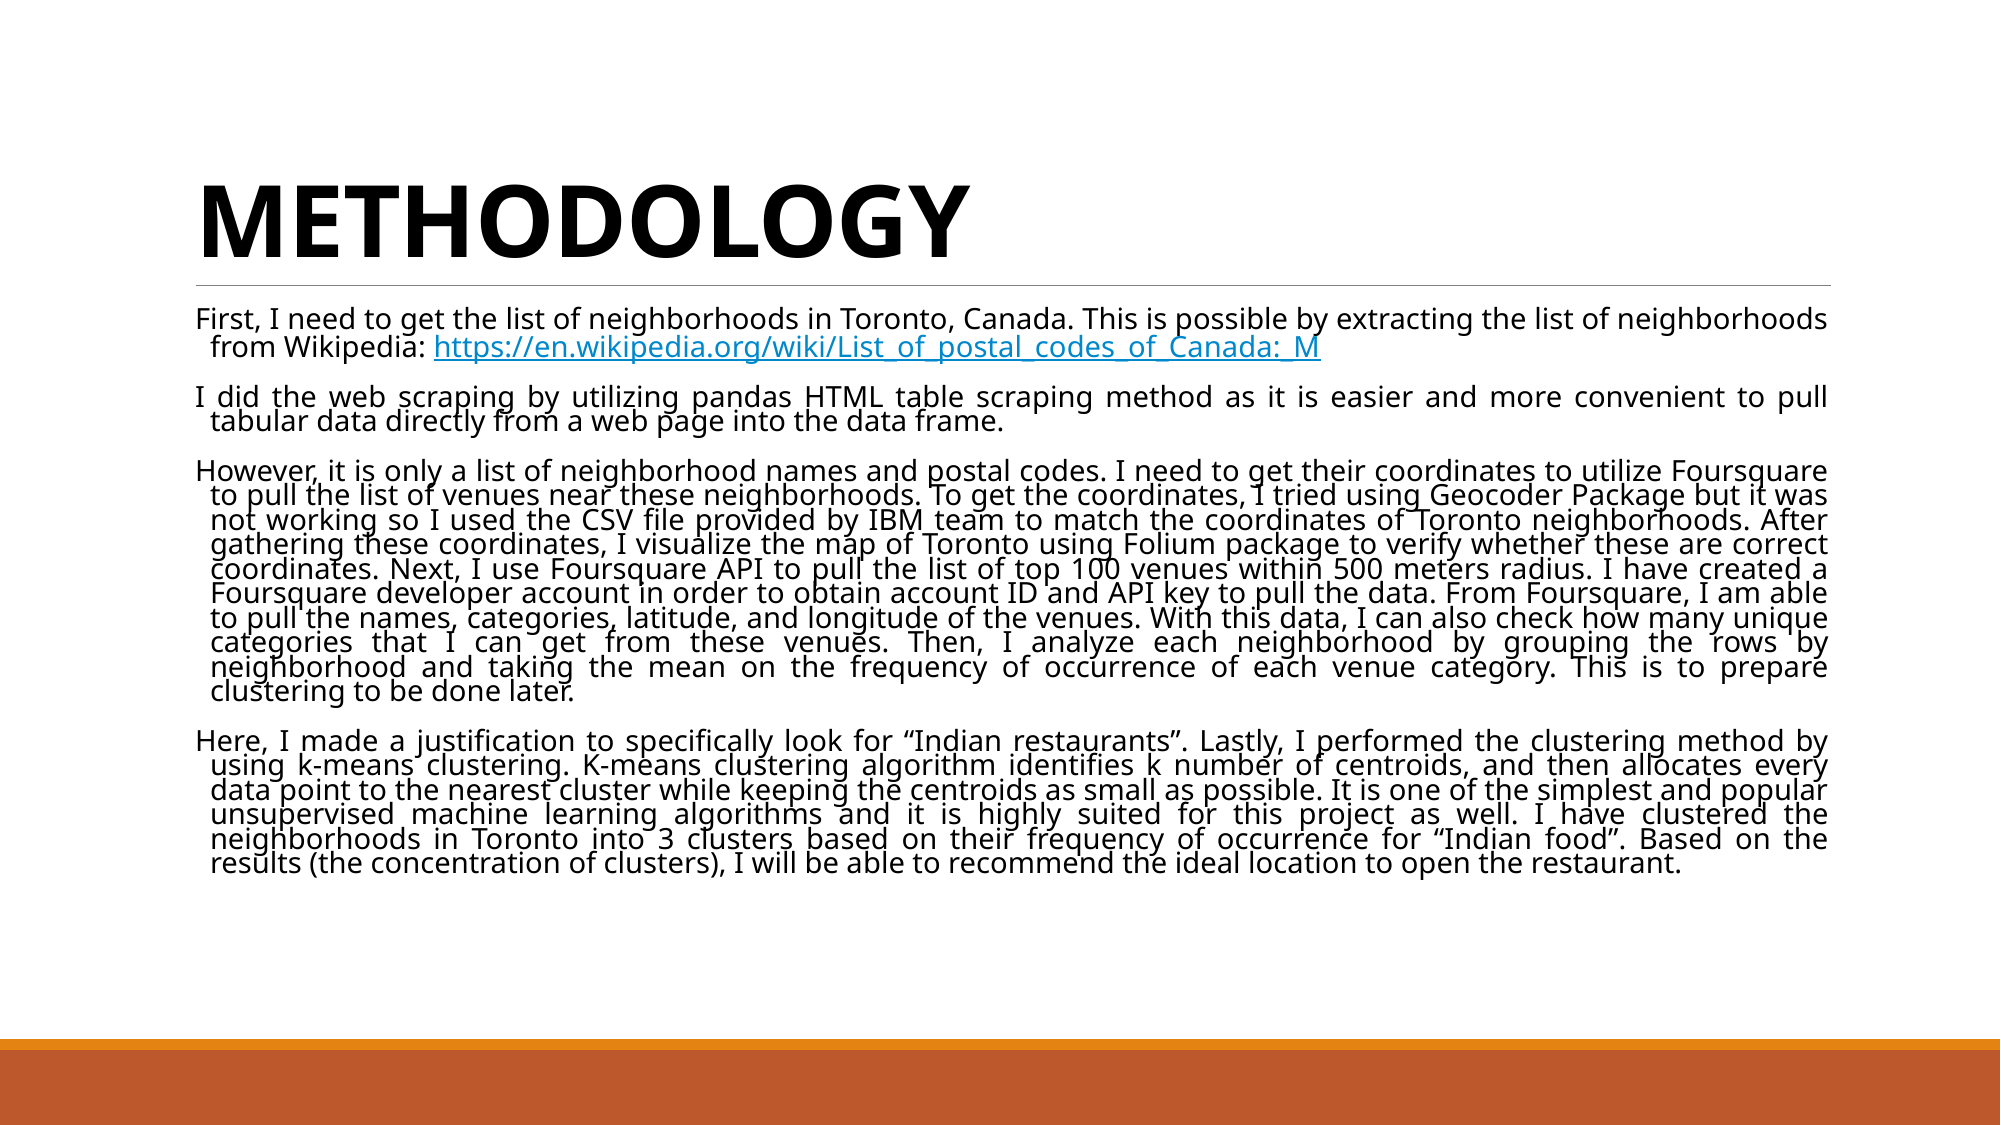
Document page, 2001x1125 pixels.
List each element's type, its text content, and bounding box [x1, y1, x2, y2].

list First, I need to get the list of neighborhoods in Toronto, Canada. This is possible by extracting the list of neighborhoods from Wikipedia: https://en.wikipedia.org/wiki/List_of_postal_codes_of_Canada:_M I did the web scraping by utilizing pandas HTML table scraping method as it is easier and more convenient to pull tabular data directly from a web page into the data frame. However, it is only a list of neighborhood names and postal codes. I need to get their coordinates to utilize Foursquare to pull the list of venues near these neighborhoods. To get the coordinates, I tried using Geocoder Package but it was not working so I used the CSV file provided by IBM team to match the coordinates of Toronto neighborhoods. After gathering these coordinates, I visualize the map of Toronto using Folium package to verify whether these are correct coordinates. Next, I use Foursquare API to pull the list of top 100 venues within 500 meters radius. I have created a Foursquare developer account in order to obtain account ID and API key to pull the data. From Foursquare, I am able to pull the names, categories, latitude, and longitude of the venues. With this data, I can also check how many unique categories that I can get from these venues. Then, I analyze each neighborhood by grouping the rows by neighborhood and taking the mean on the frequency of occurrence of each venue category. This is to prepare clustering to be done later. Here, I made a justification to specifically look for “Indian restaurants”. Lastly, I performed the clustering method by using k-means clustering. K-means clustering algorithm identifies k number of centroids, and then allocates every data point to the nearest cluster while keeping the centroids as small as possible. It is one of the simplest and popular unsupervised machine learning algorithms and it is highly suited for this project as well. I have clustered the neighborhoods in Toronto into 3 clusters based on their frequency of occurrence for “Indian food”. Based on the results (the concentration of clusters), I will be able to recommend the ideal location to open the restaurant. [180, 302, 1831, 963]
title METHODOLOGY [180, 47, 1831, 286]
